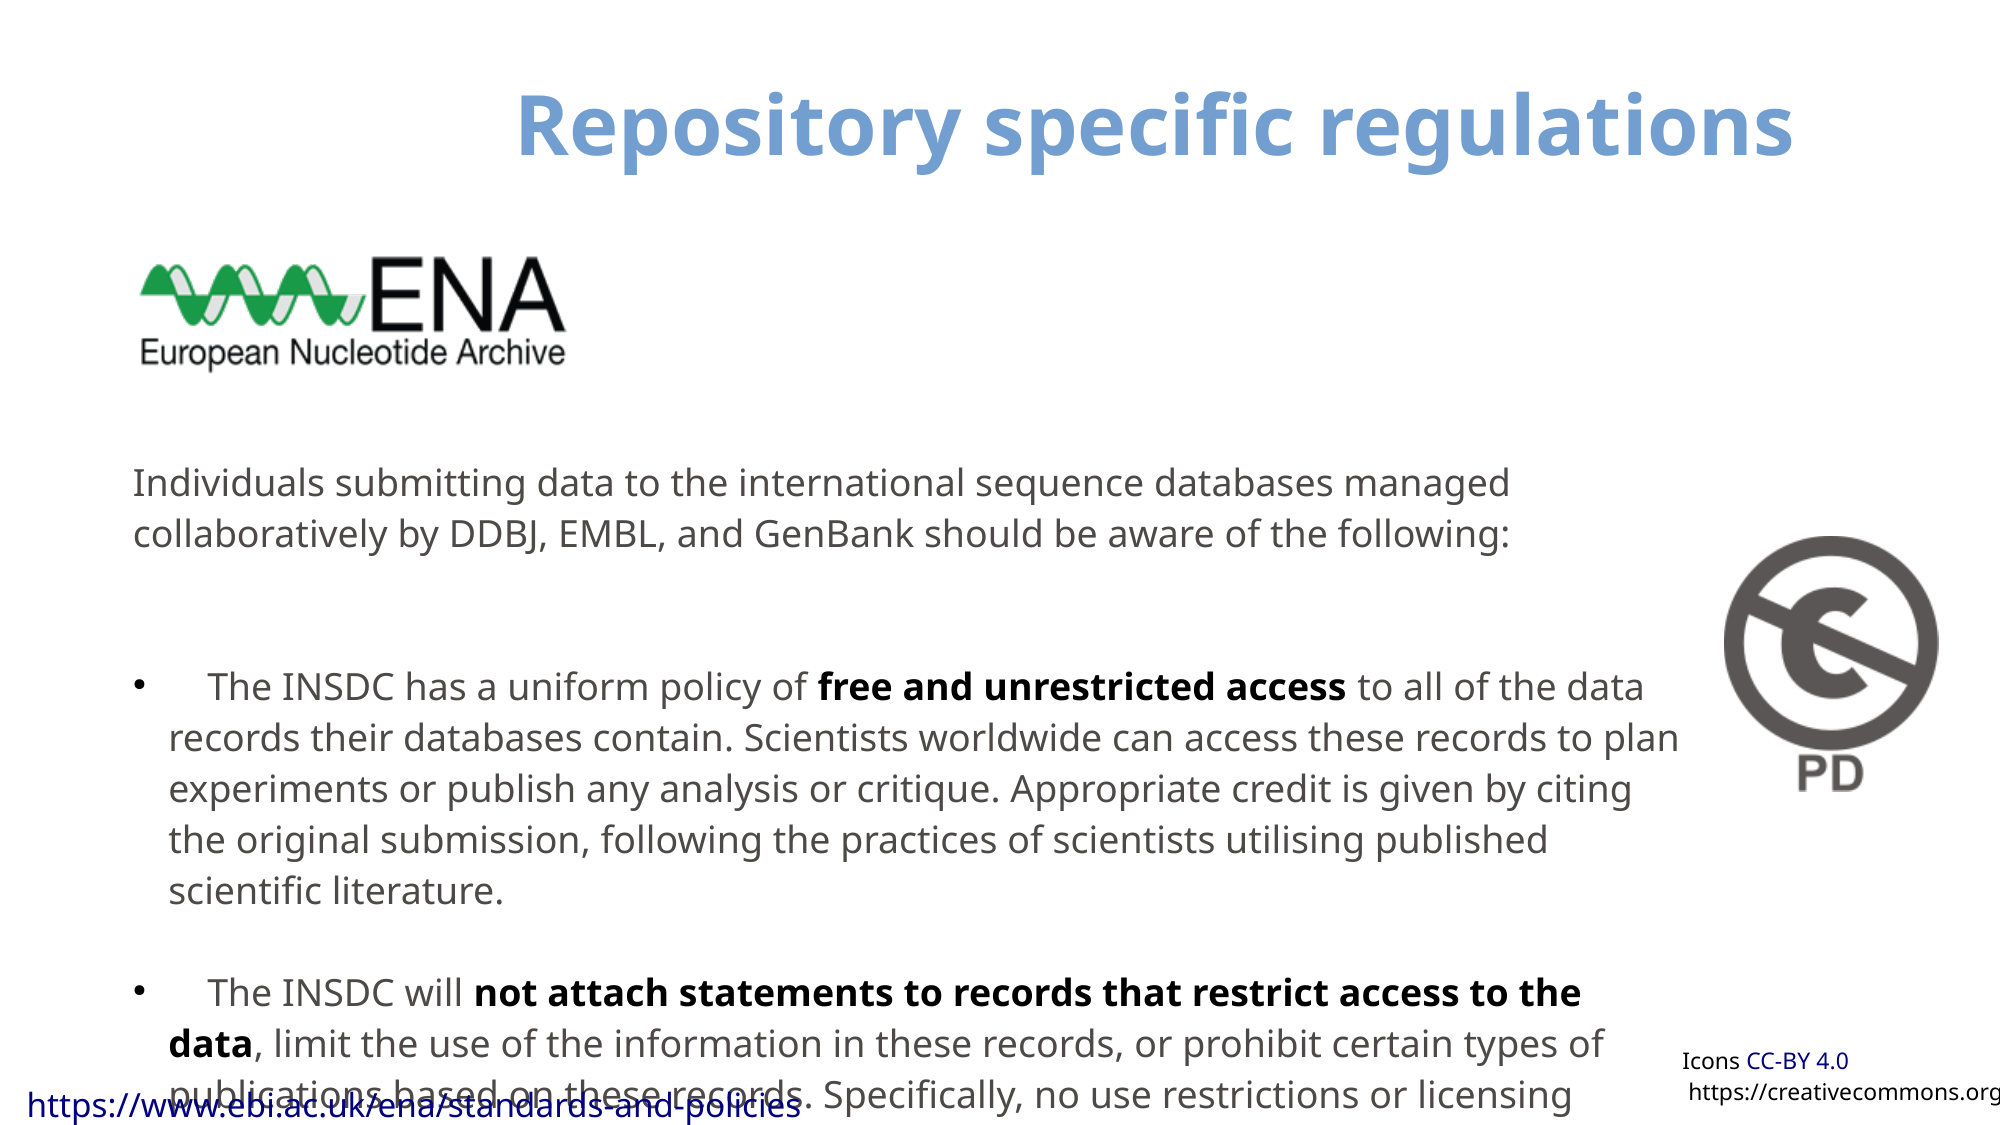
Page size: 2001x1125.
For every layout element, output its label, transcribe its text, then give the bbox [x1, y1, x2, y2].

text_box Icons CC-BY 4.0 https://creativecommons.org/ [1667, 1037, 1985, 1099]
picture [1724, 536, 1939, 792]
picture [129, 249, 580, 378]
text_box https://www.ebi.ac.uk/ena/standards-and-policies [11, 1074, 725, 1123]
text_box Individuals submitting data to the international sequence databases managed collaboratively by DDBJ, EMBL, and GenBank should be aware of the following: The INSDC has a uniform policy of free and unrestricted access to all of the data records their databases contain. Scientists worldwide can access these records to plan experiments or publish any analysis or critique. Appropriate credit is given by citing the original submission, following the practices of scientists utilising published scientific literature. The INSDC will not attach statements to records that restrict access to the data, limit the use of the information in these records, or prohibit certain types of publications based on these records. Specifically, no use restrictions or licensing requirements will be included in any sequence data records, and no restrictions or licensing fees will be placed on the redistribution or use of the database by any party. ... [118, 397, 1701, 1051]
text_box Repository specific regulations [499, 59, 1626, 212]
